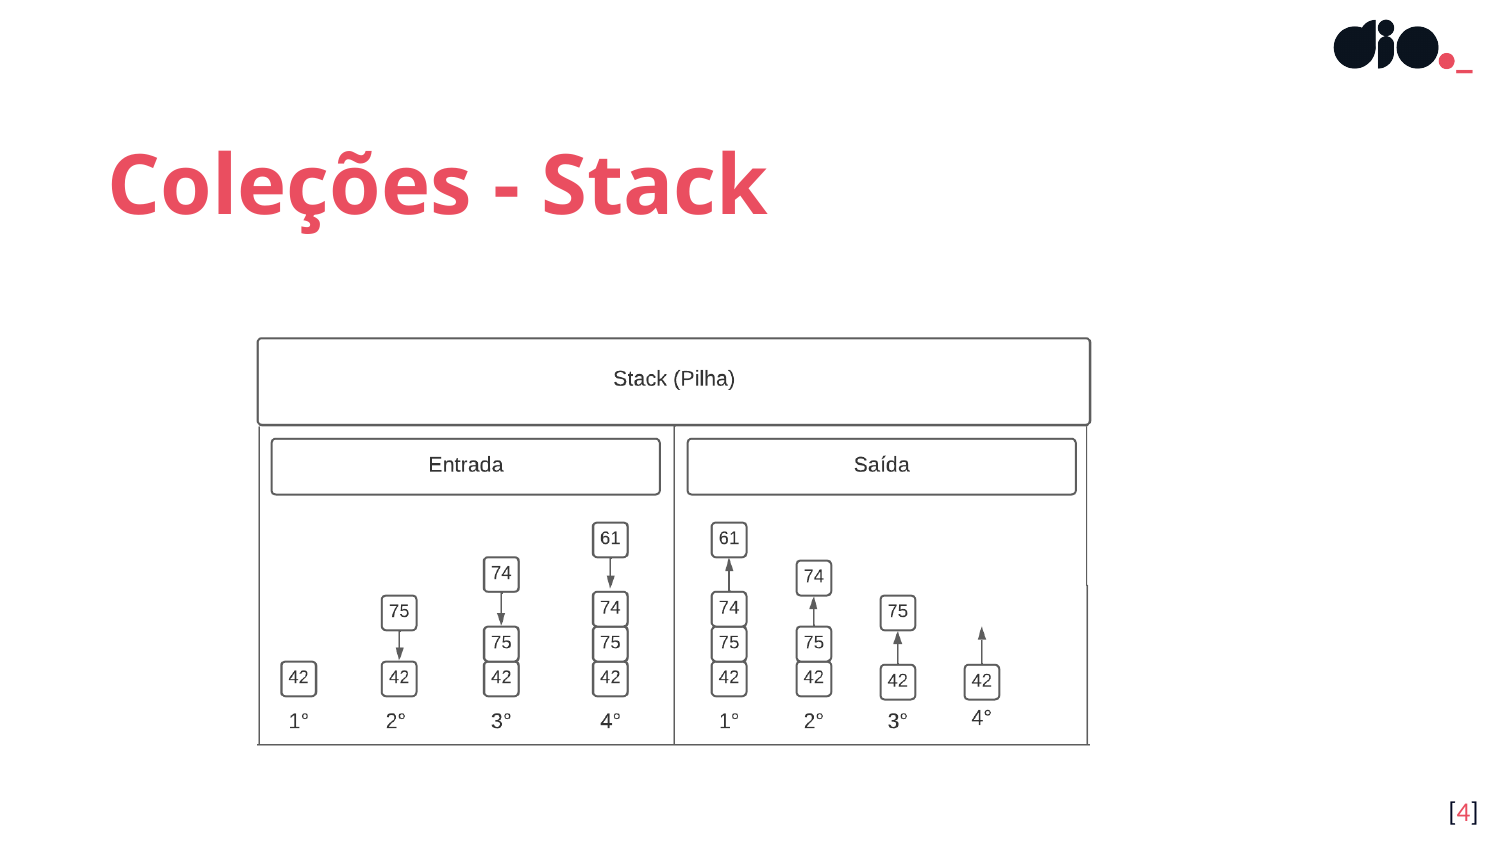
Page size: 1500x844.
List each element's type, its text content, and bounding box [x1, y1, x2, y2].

picture [1333, 19, 1473, 74]
slide_number [<number>] [1403, 779, 1494, 844]
picture [199, 262, 1148, 814]
text_box Coleções - Stack [92, 104, 1408, 243]
